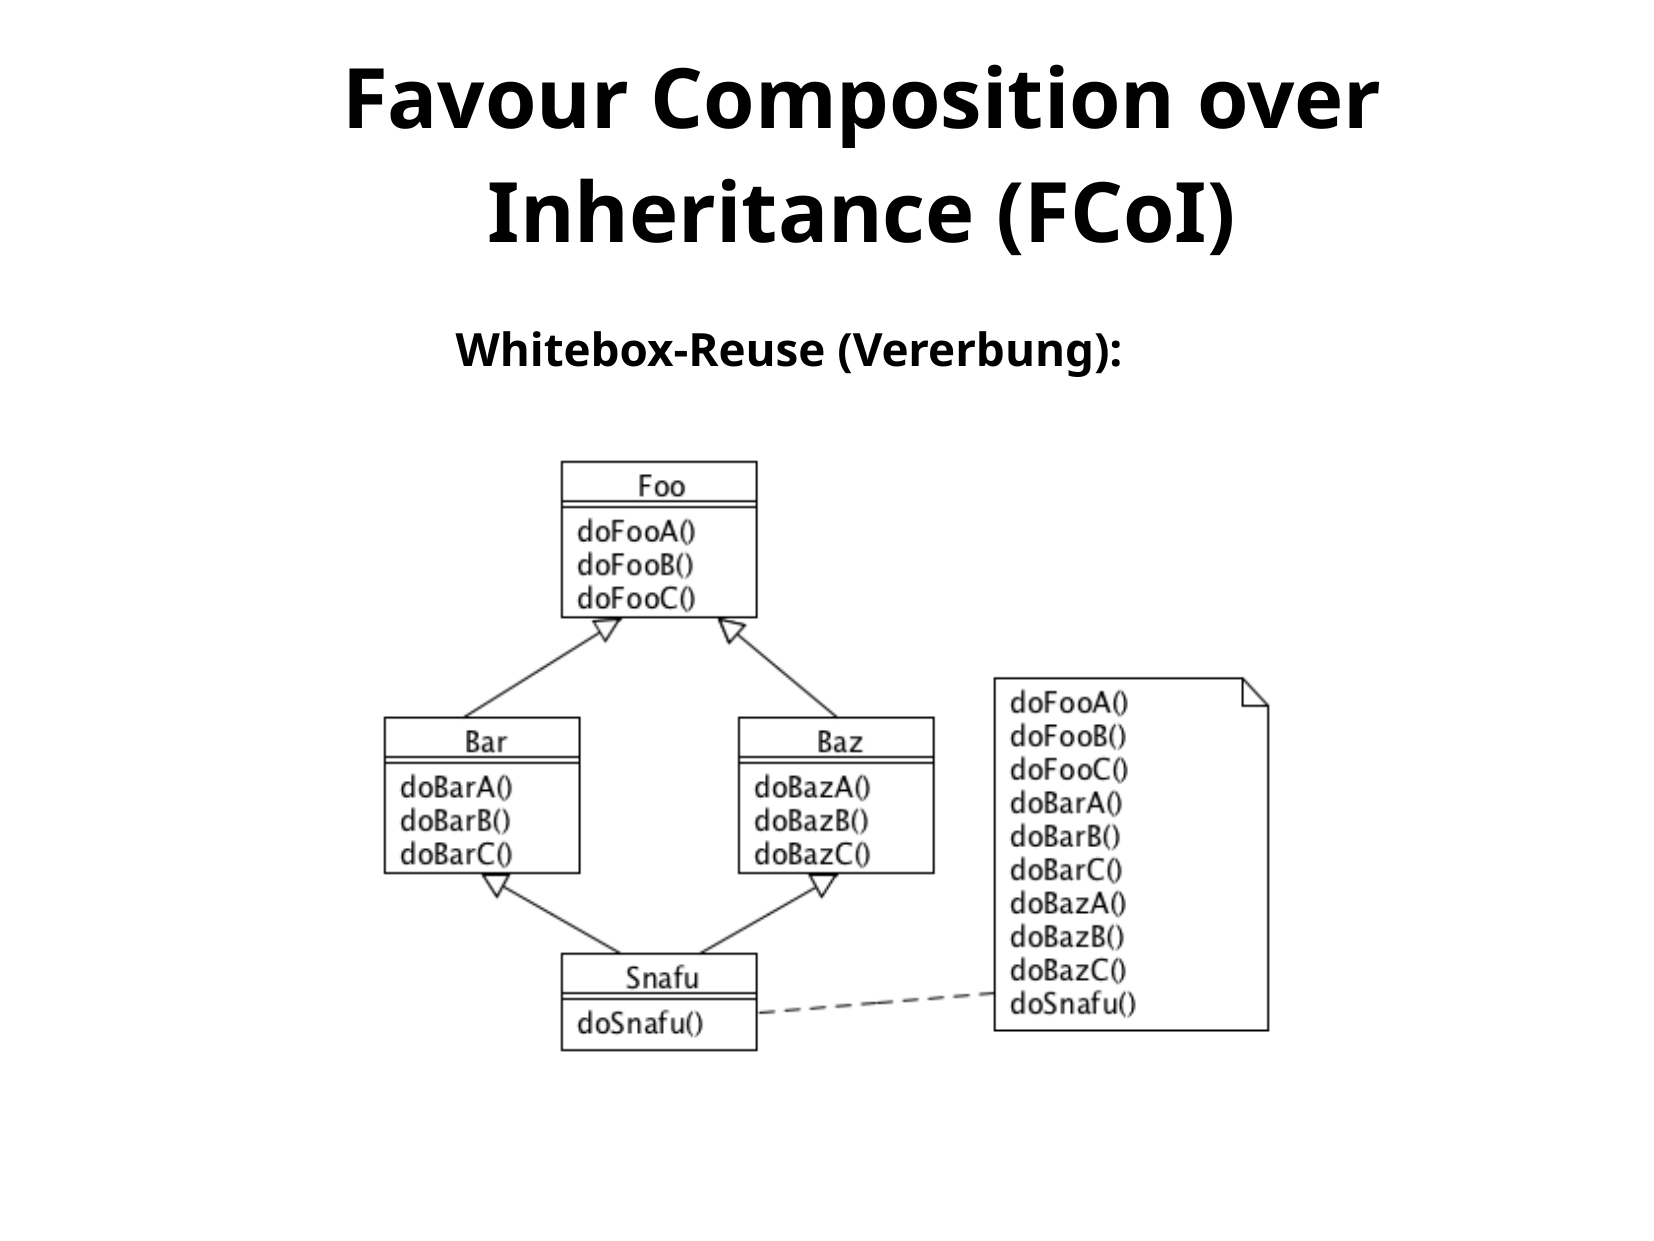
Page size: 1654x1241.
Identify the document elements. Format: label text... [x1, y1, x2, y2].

picture [345, 422, 1309, 1091]
text_box Whitebox-Reuse (Vererbung): [440, 310, 1213, 383]
title Favour Composition over Inheritance (FCoI) [82, 48, 1571, 258]
